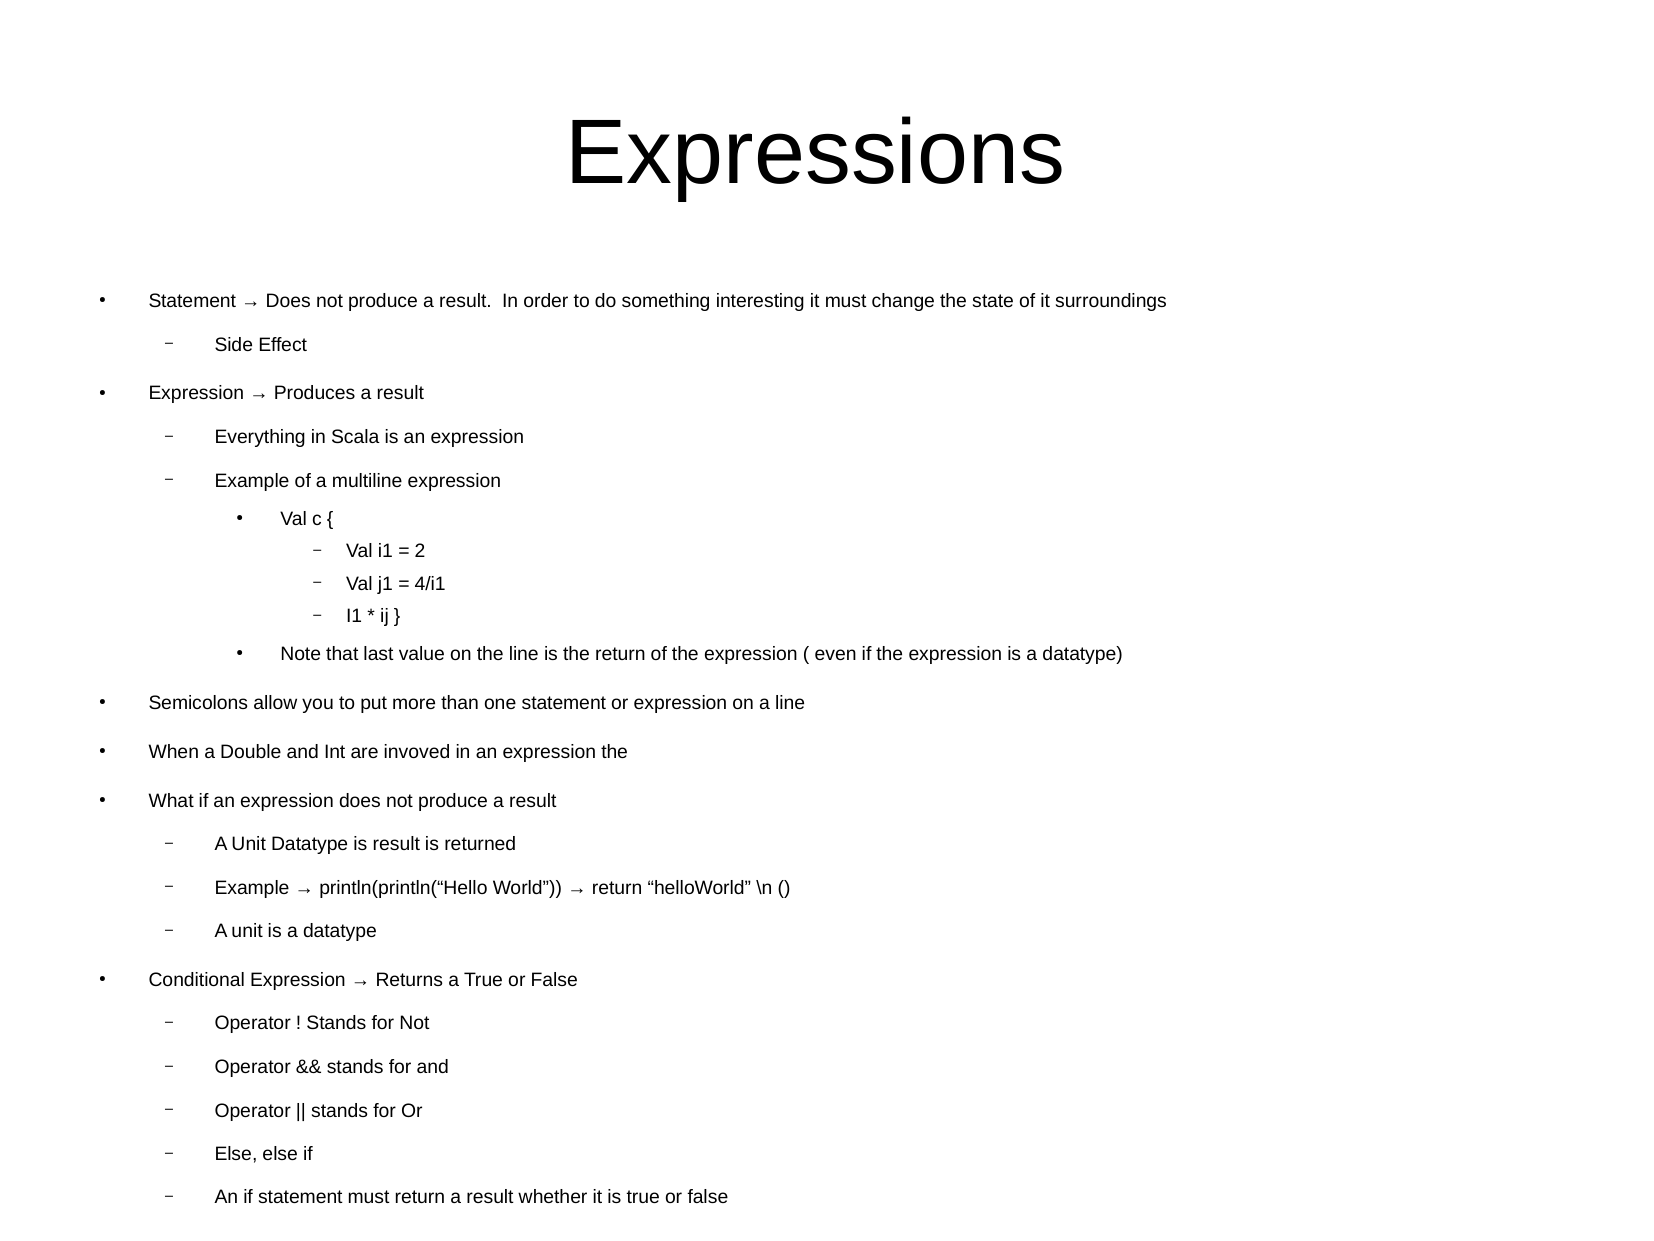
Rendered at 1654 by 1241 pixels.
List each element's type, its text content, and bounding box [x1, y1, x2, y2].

title Expressions [71, 47, 1561, 256]
list Statement → Does not produce a result. In order to do something interesting it must change the state of it surroundings Side Effect Expression → Produces a result Everything in Scala is an expression Example of a multiline expression Val c { Val i1 = 2 Val j1 = 4/i1 I1 * ij } Note that last value on the line is the return of the expression ( even if the expression is a datatype) Semicolons allow you to put more than one statement or expression on a line When a Double and Int are invoved in an expression the What if an expression does not produce a result A Unit Datatype is result is returned Example → println(println(“Hello World”)) → return “helloWorld” \n () A unit is a datatype Conditional Expression → Returns a True or False Operator ! Stands for Not Operator && stands for and Operator || stands for Or Else, else if An if statement must return a result whether it is true or false [82, 290, 1571, 1216]
